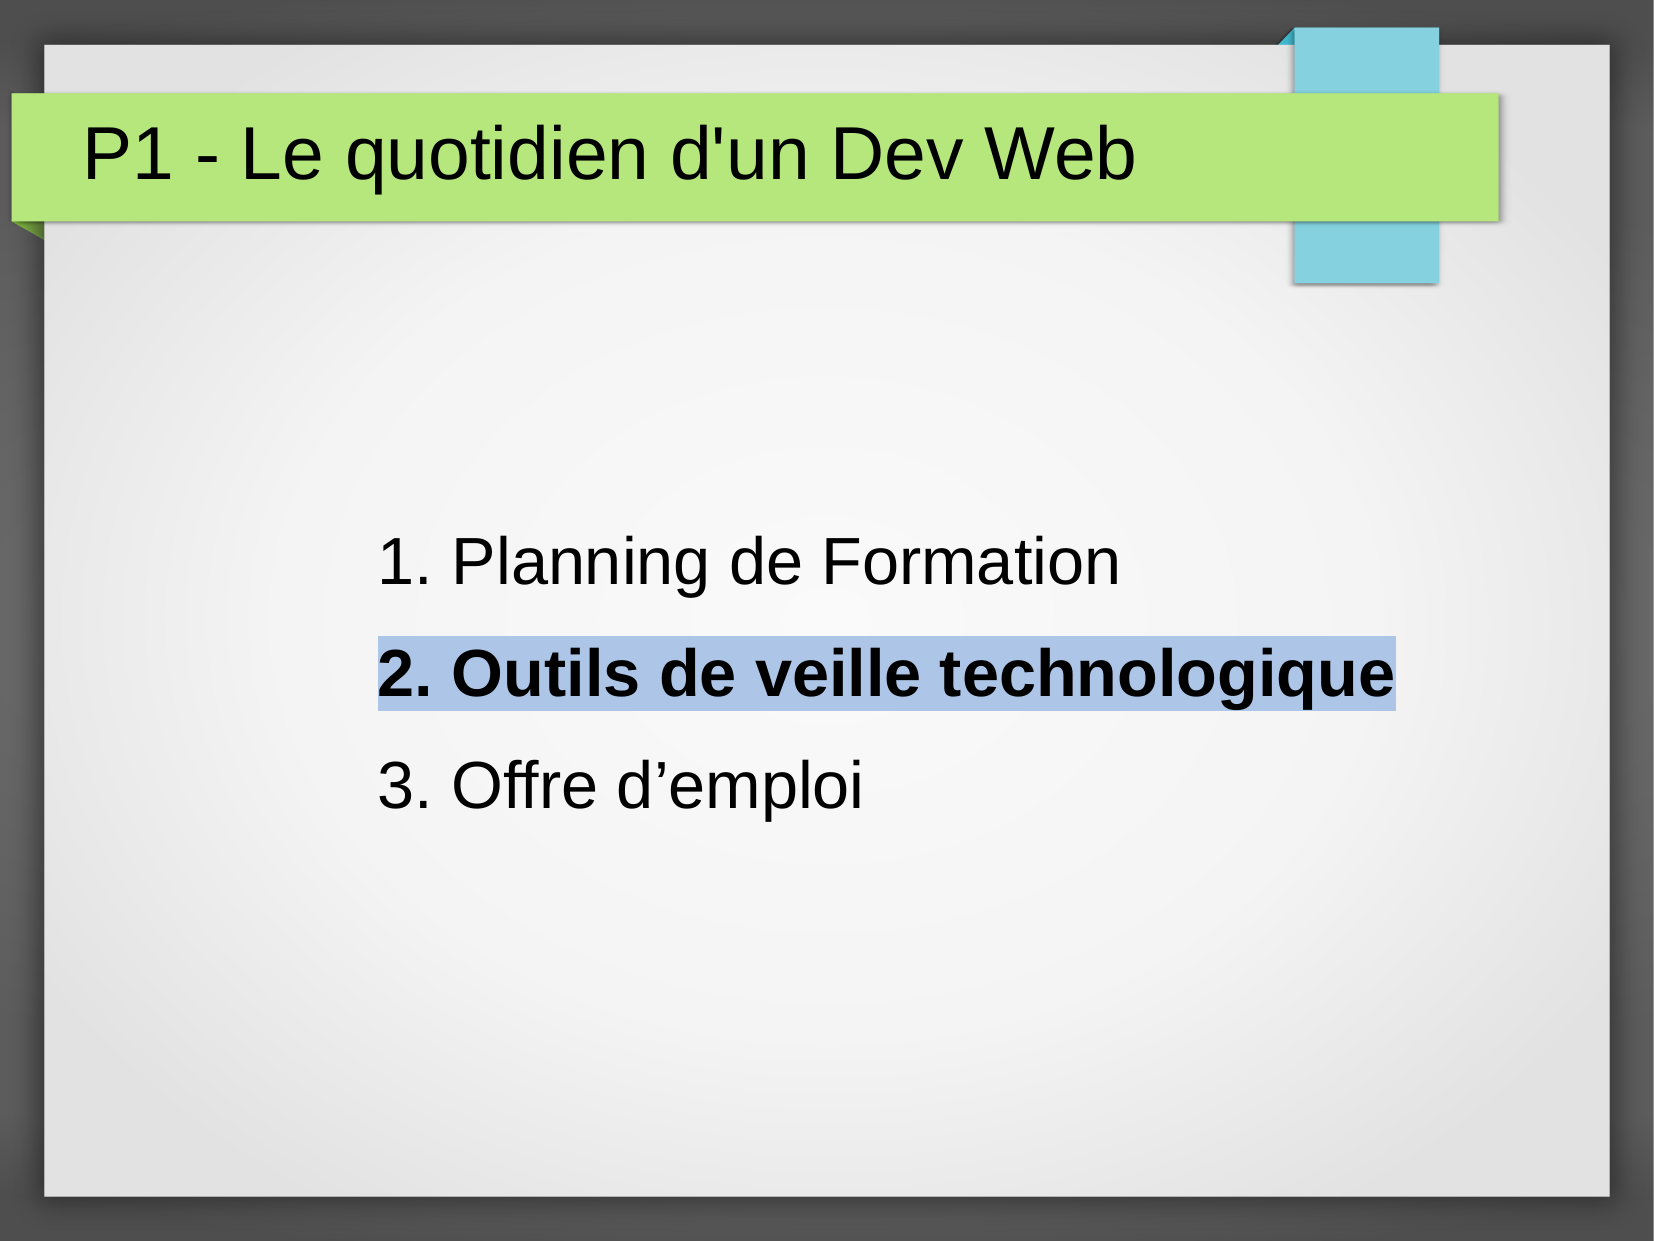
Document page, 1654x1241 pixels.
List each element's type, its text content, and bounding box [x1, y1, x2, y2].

picture [0, 0, 1654, 1241]
title P1 - Le quotidien d'un Dev Web [82, 94, 1264, 213]
subtitle Planning de Formation Outils de veille technologique Offre d’emploi [82, 295, 1571, 1015]
